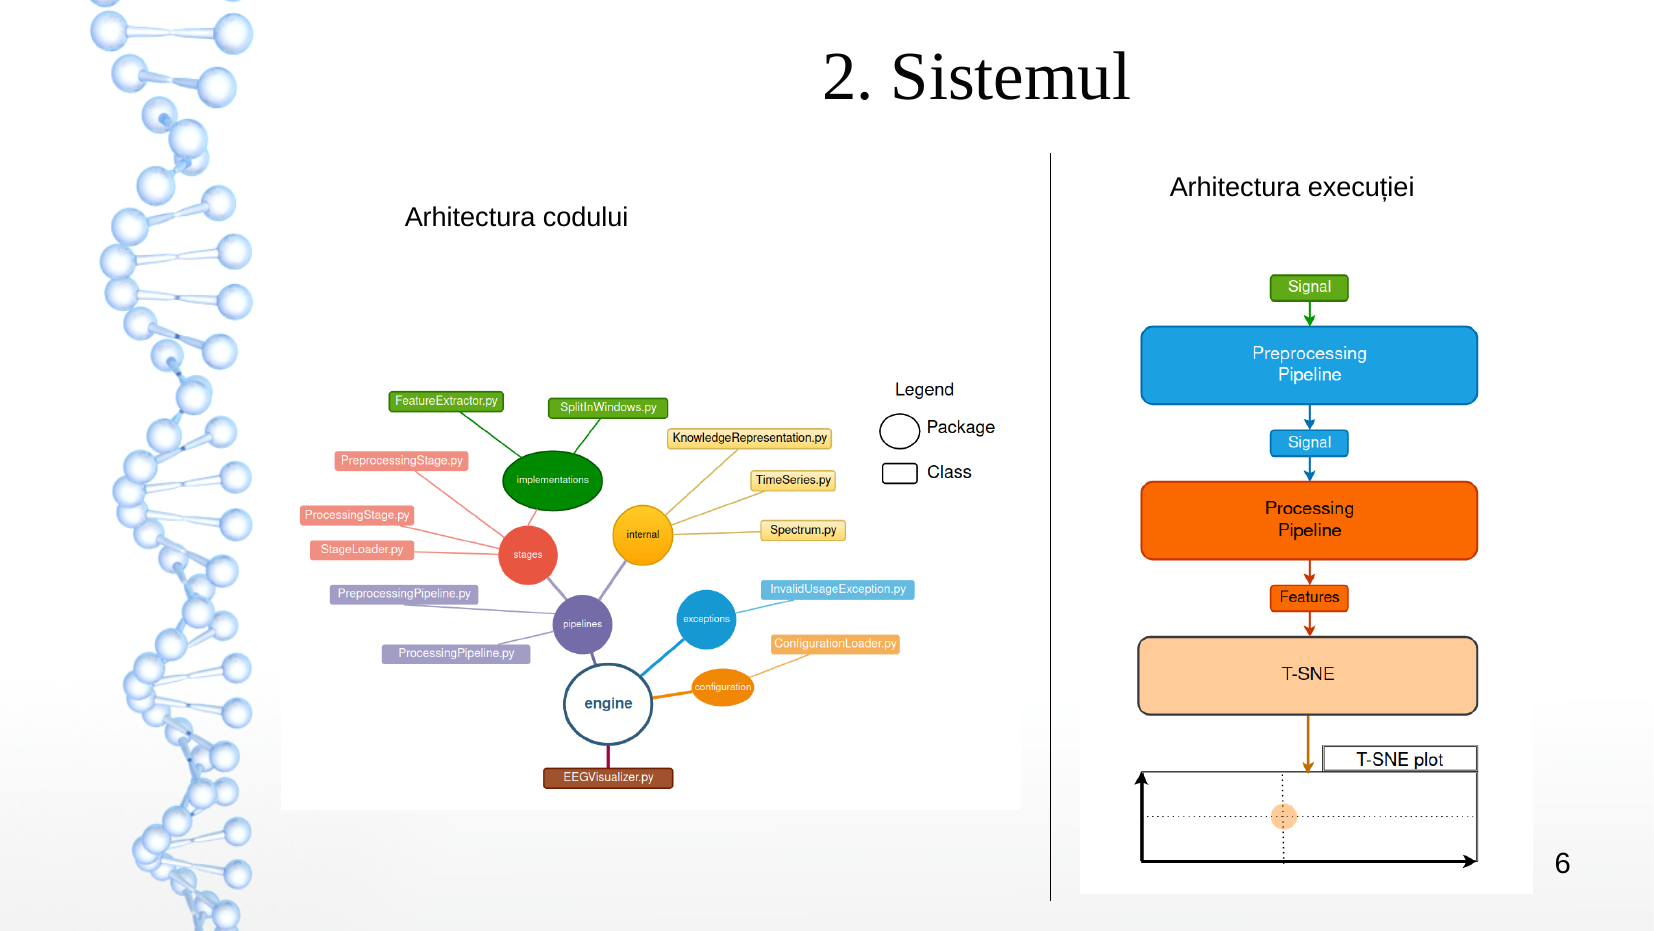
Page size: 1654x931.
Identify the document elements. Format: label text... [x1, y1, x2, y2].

text_box Arhitectura codului [390, 195, 661, 241]
text_box Arhitectura execuției [1155, 165, 1621, 241]
picture [0, 0, 1654, 931]
title 2. Sistemul [300, 0, 1654, 154]
